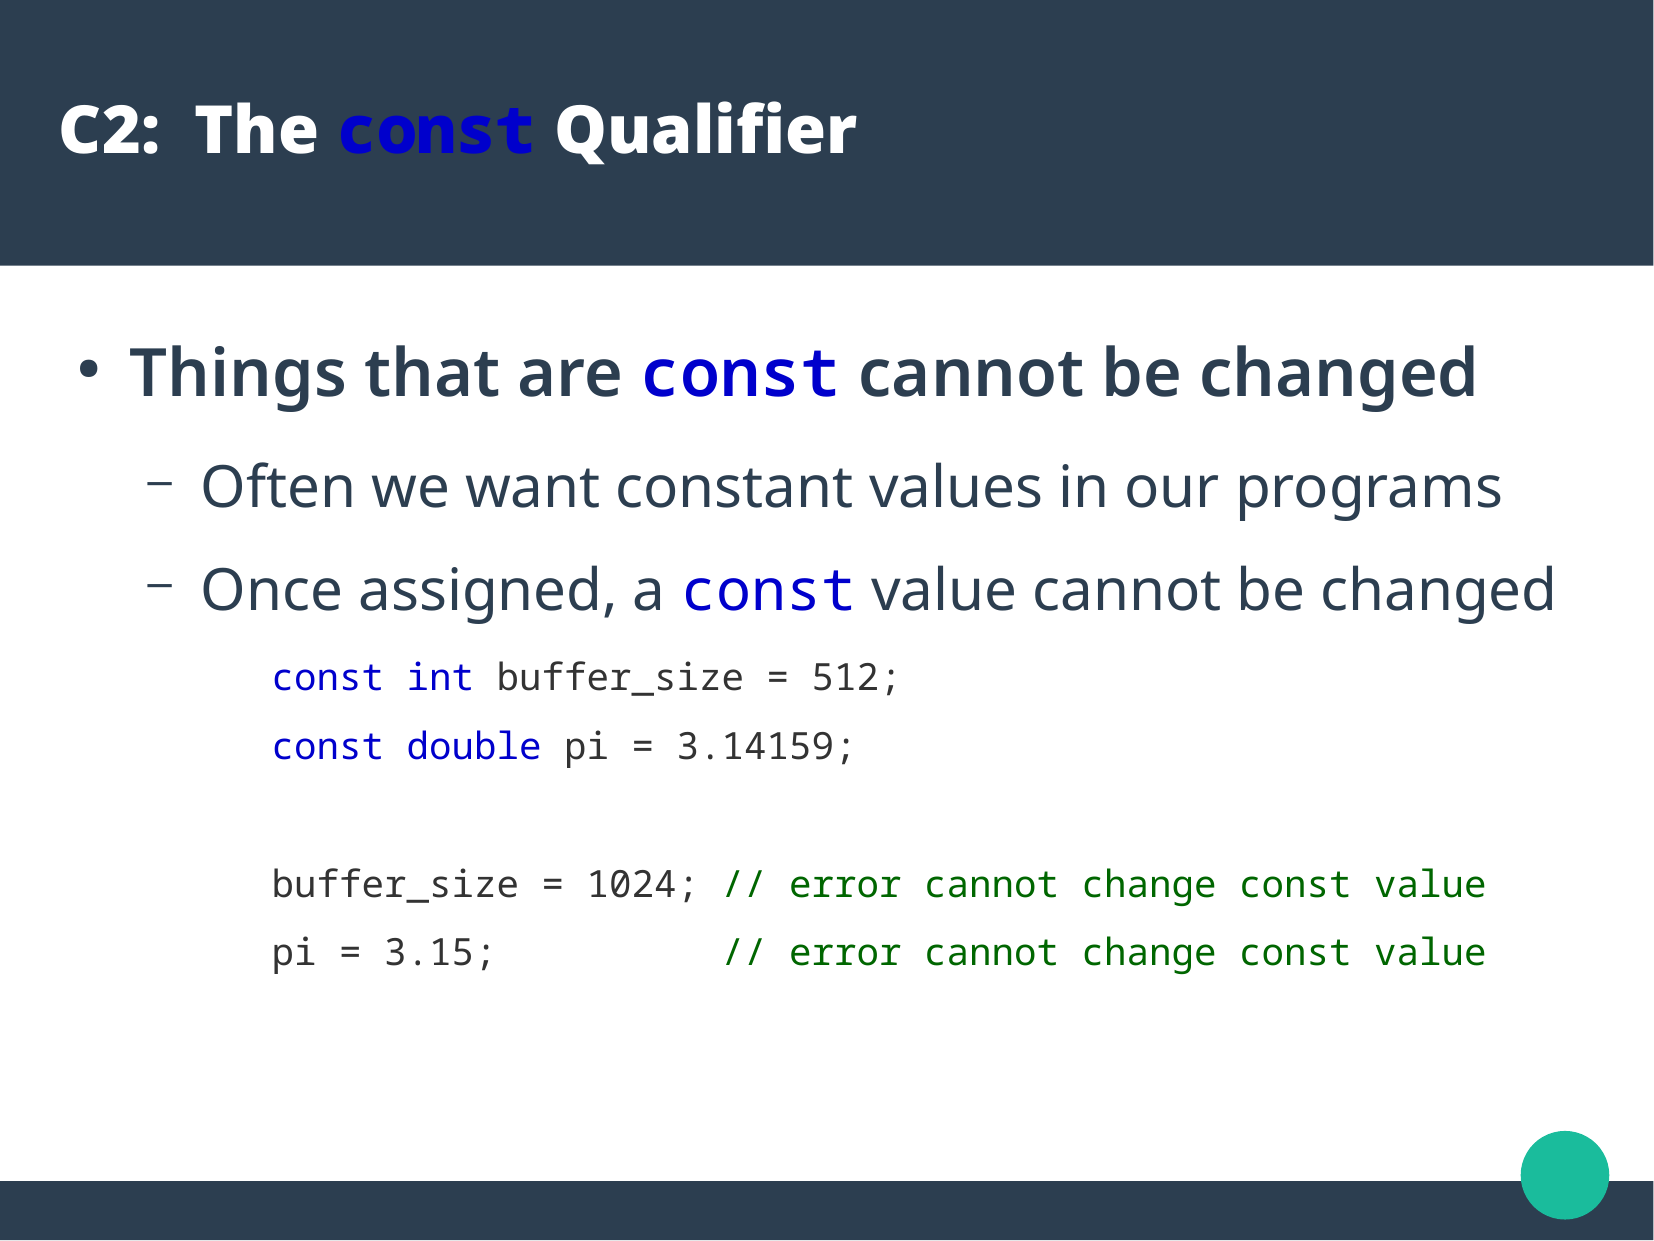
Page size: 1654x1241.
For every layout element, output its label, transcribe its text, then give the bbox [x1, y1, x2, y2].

list Things that are const cannot be changed Often we want constant values in our programs Once assigned, a const value cannot be changed const int buffer_size = 512; const double pi = 3.14159; buffer_size = 1024; // error cannot change const value pi = 3.15; // error cannot change const value [59, 324, 1595, 1152]
title C2: The const Qualifier [59, 49, 1595, 207]
